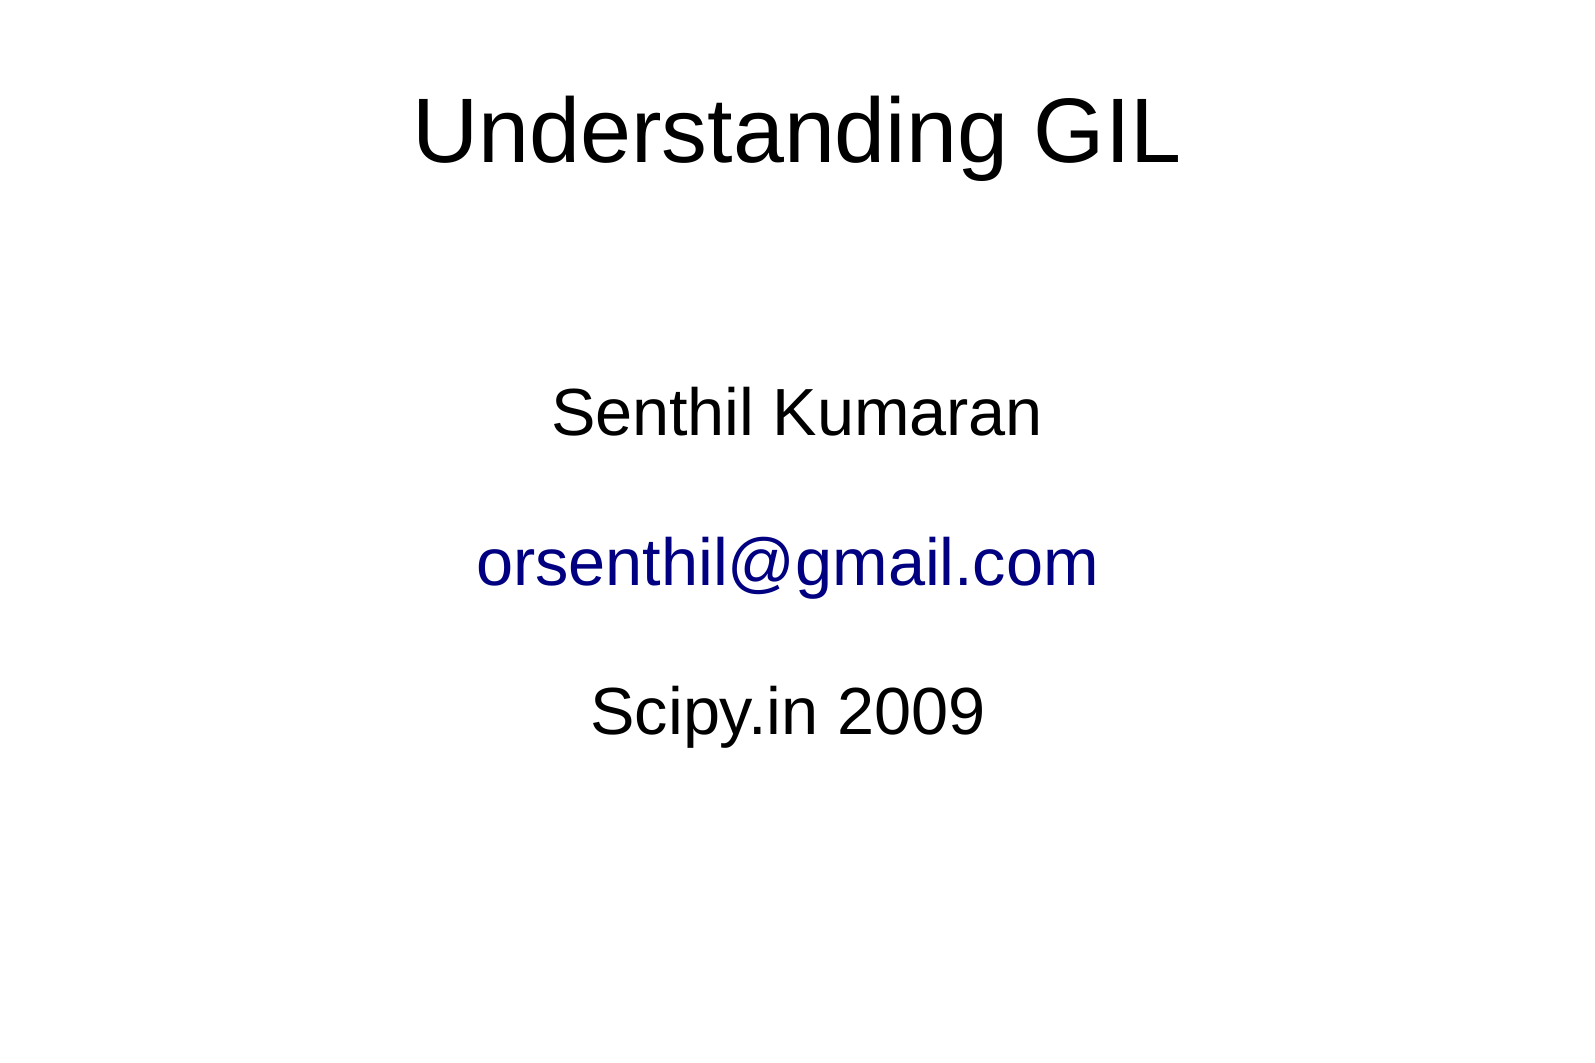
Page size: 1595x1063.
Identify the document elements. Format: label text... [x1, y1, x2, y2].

title Understanding GIL [79, 49, 1515, 213]
subtitle Senthil Kumaran orsenthil@gmail.com Scipy.in 2009 [79, 256, 1515, 943]
